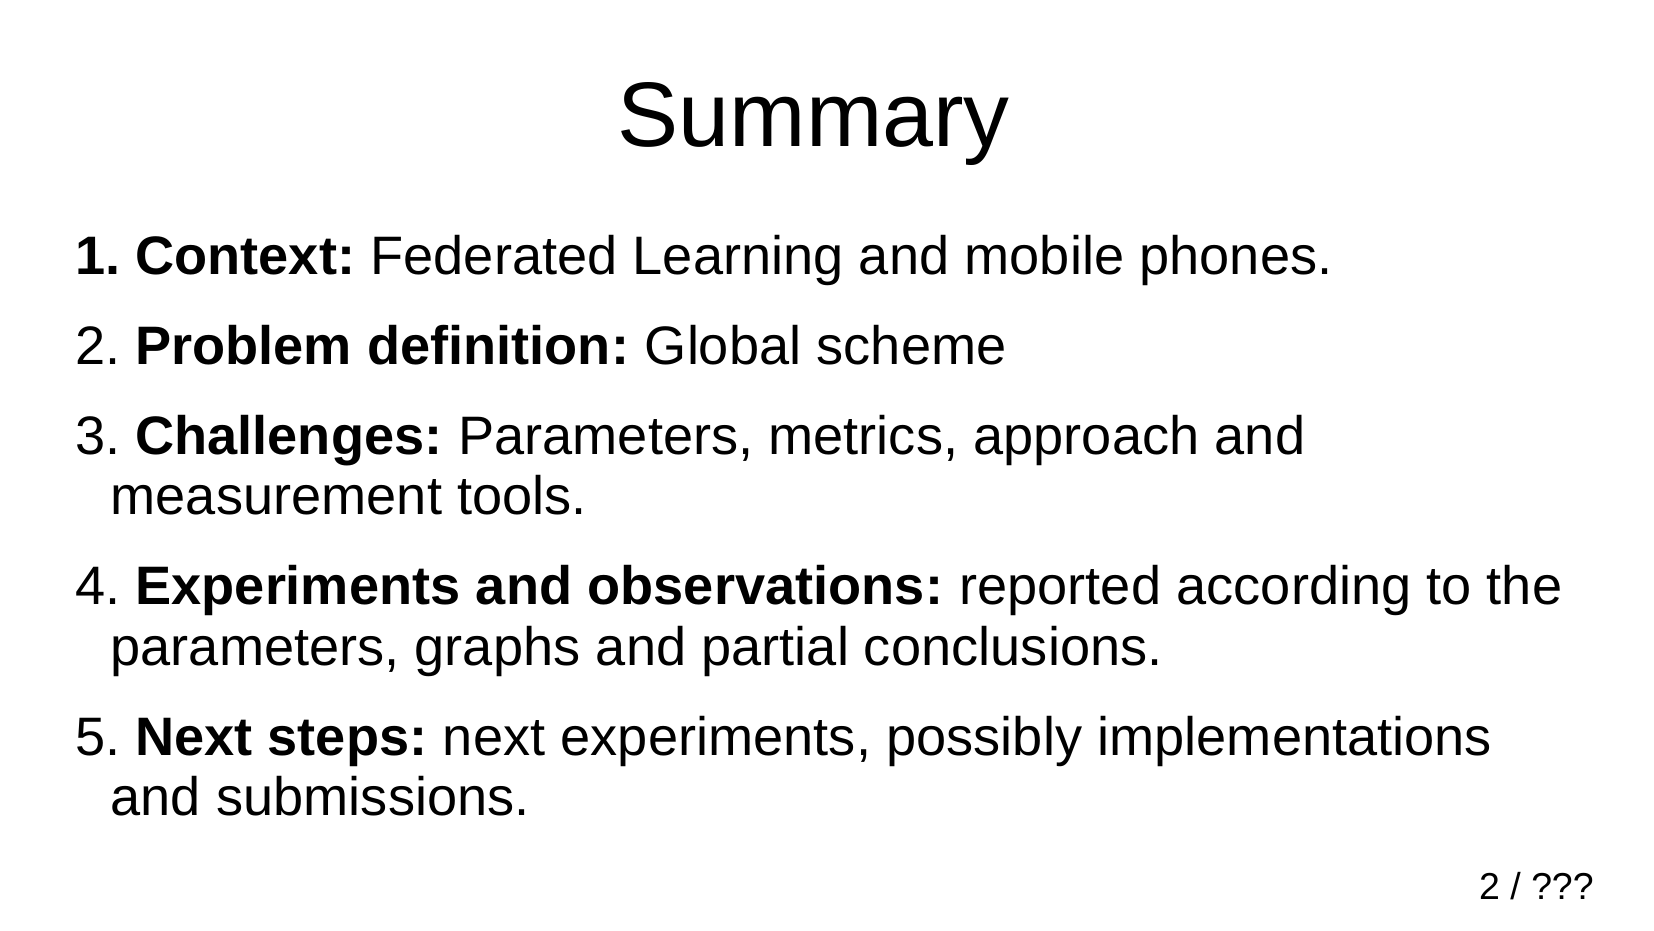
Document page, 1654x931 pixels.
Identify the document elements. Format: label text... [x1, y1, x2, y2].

text_box 2 / ??? [1464, 858, 1652, 929]
title Summary [82, 37, 1571, 193]
subtitle Context: Federated Learning and mobile phones. Problem definition: Global scheme Challenges: Parameters, metrics, approach and measurement tools. Experiments and observations: reported according to the parameters, graphs and partial conclusions. Next steps: next experiments, possibly implementations and submissions. [75, 225, 1564, 828]
